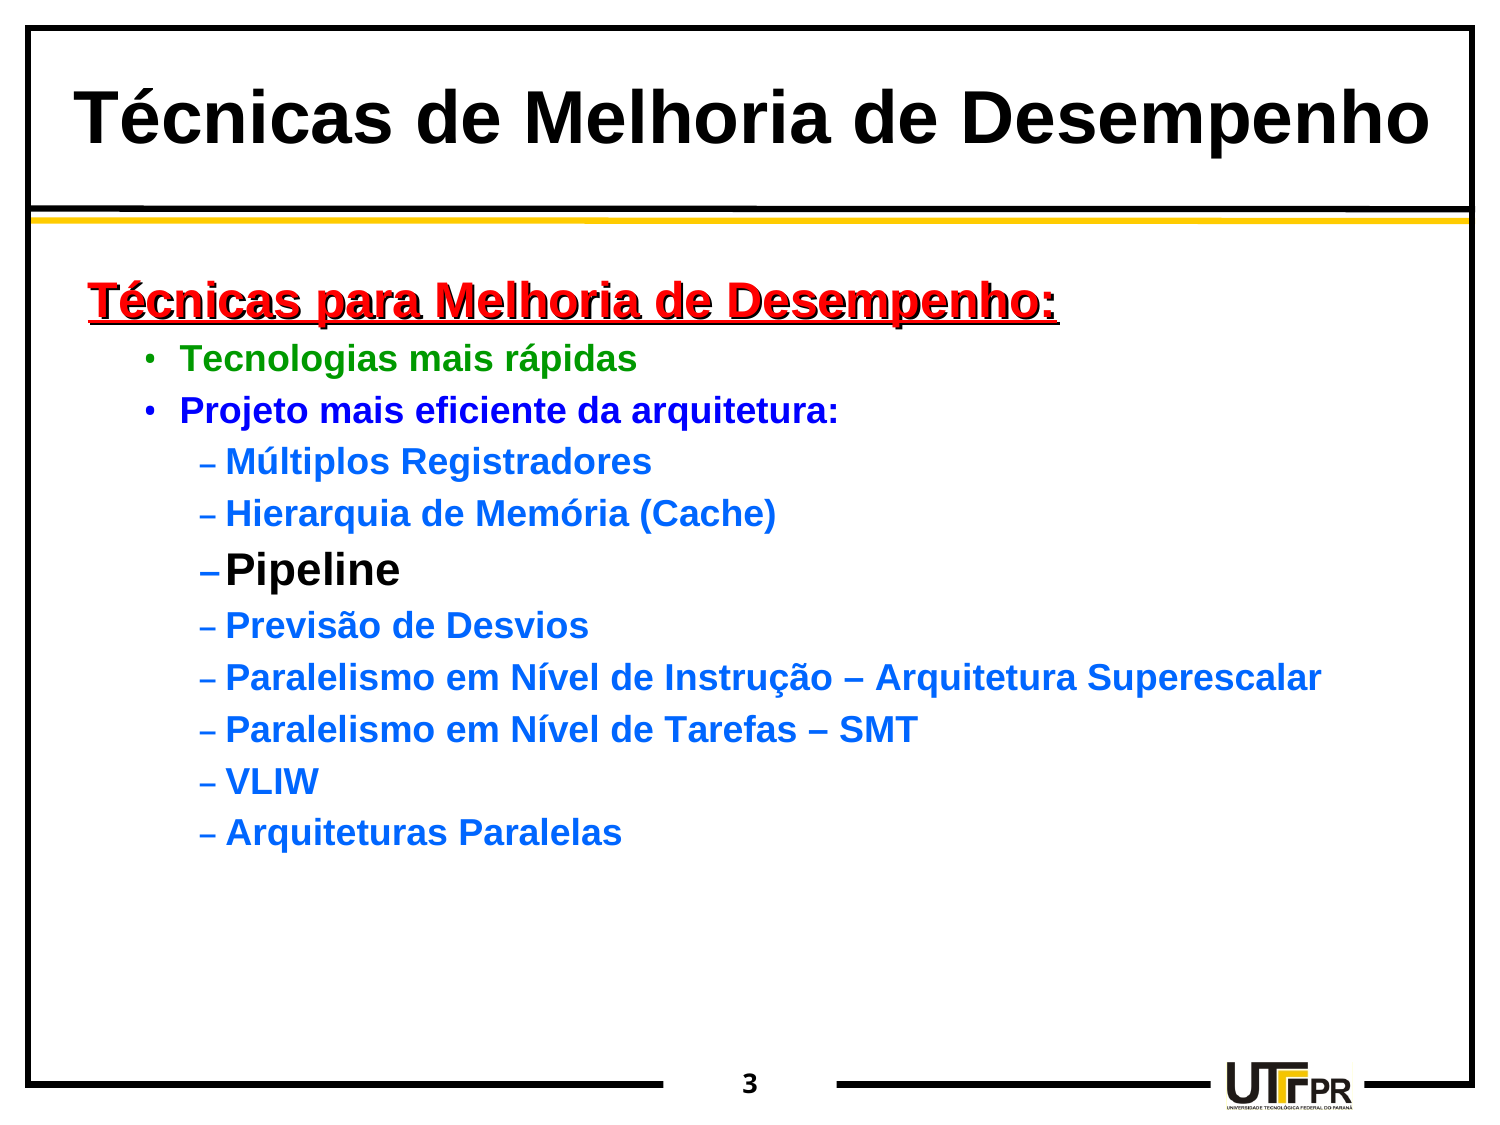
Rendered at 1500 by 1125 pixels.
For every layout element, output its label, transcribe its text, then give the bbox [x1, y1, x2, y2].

title Técnicas de Melhoria de Desempenho [29, 30, 1477, 209]
picture [1226, 1062, 1353, 1110]
list Técnicas para Melhoria de Desempenho: Tecnologias mais rápidas Projeto mais eficiente da arquitetura: Múltiplos Registradores Hierarquia de Memória (Cache) Pipeline Previsão de Desvios Paralelismo em Nível de Instrução – Arquitetura Superescalar Paralelismo em Nível de Tarefas – SMT VLIW Arquiteturas Paralelas [72, 269, 1428, 1039]
